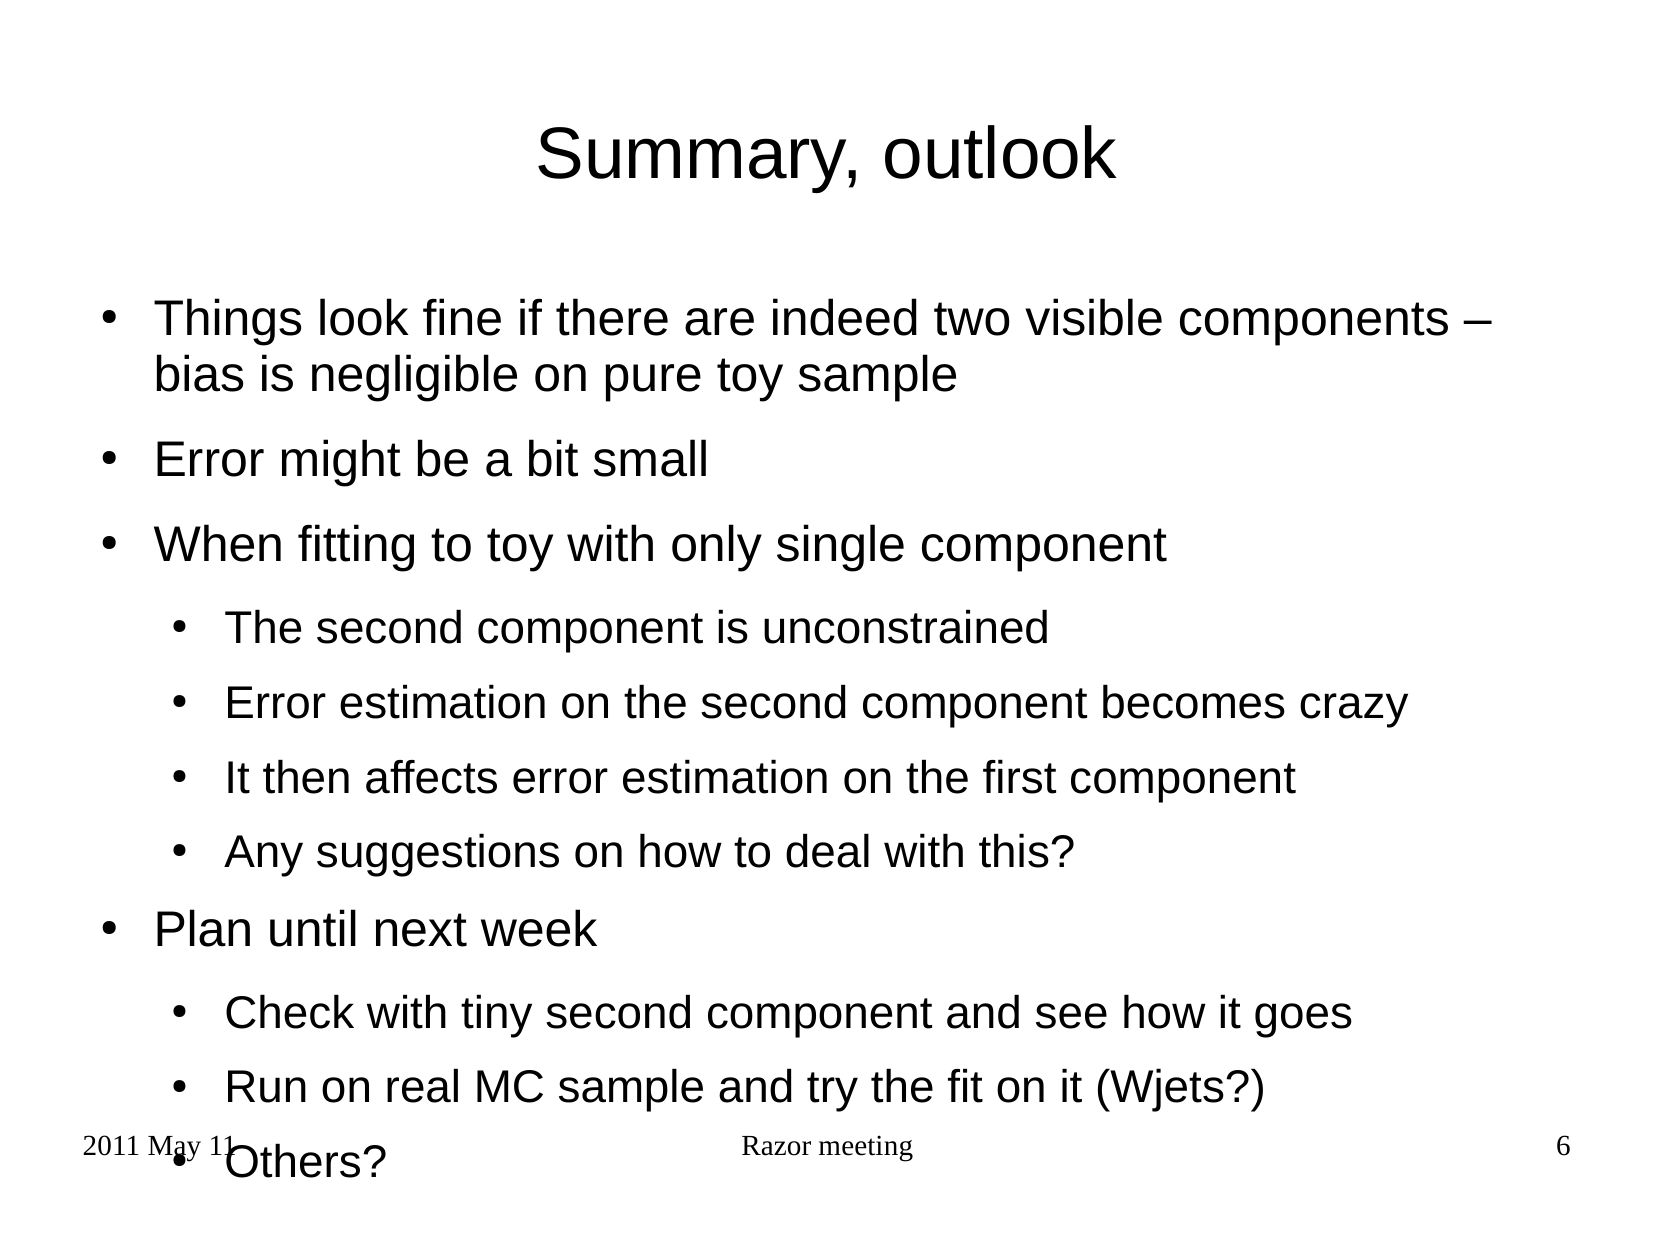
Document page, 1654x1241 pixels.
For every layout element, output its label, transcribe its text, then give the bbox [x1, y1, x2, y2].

title Summary, outlook [82, 56, 1571, 250]
list Things look fine if there are indeed two visible components – bias is negligible on pure toy sample Error might be a bit small When fitting to toy with only single component The second component is unconstrained Error estimation on the second component becomes crazy It then affects error estimation on the first component Any suggestions on how to deal with this? Plan until next week Check with tiny second component and see how it goes Run on real MC sample and try the fit on it (Wjets?) Others? [82, 290, 1571, 1188]
